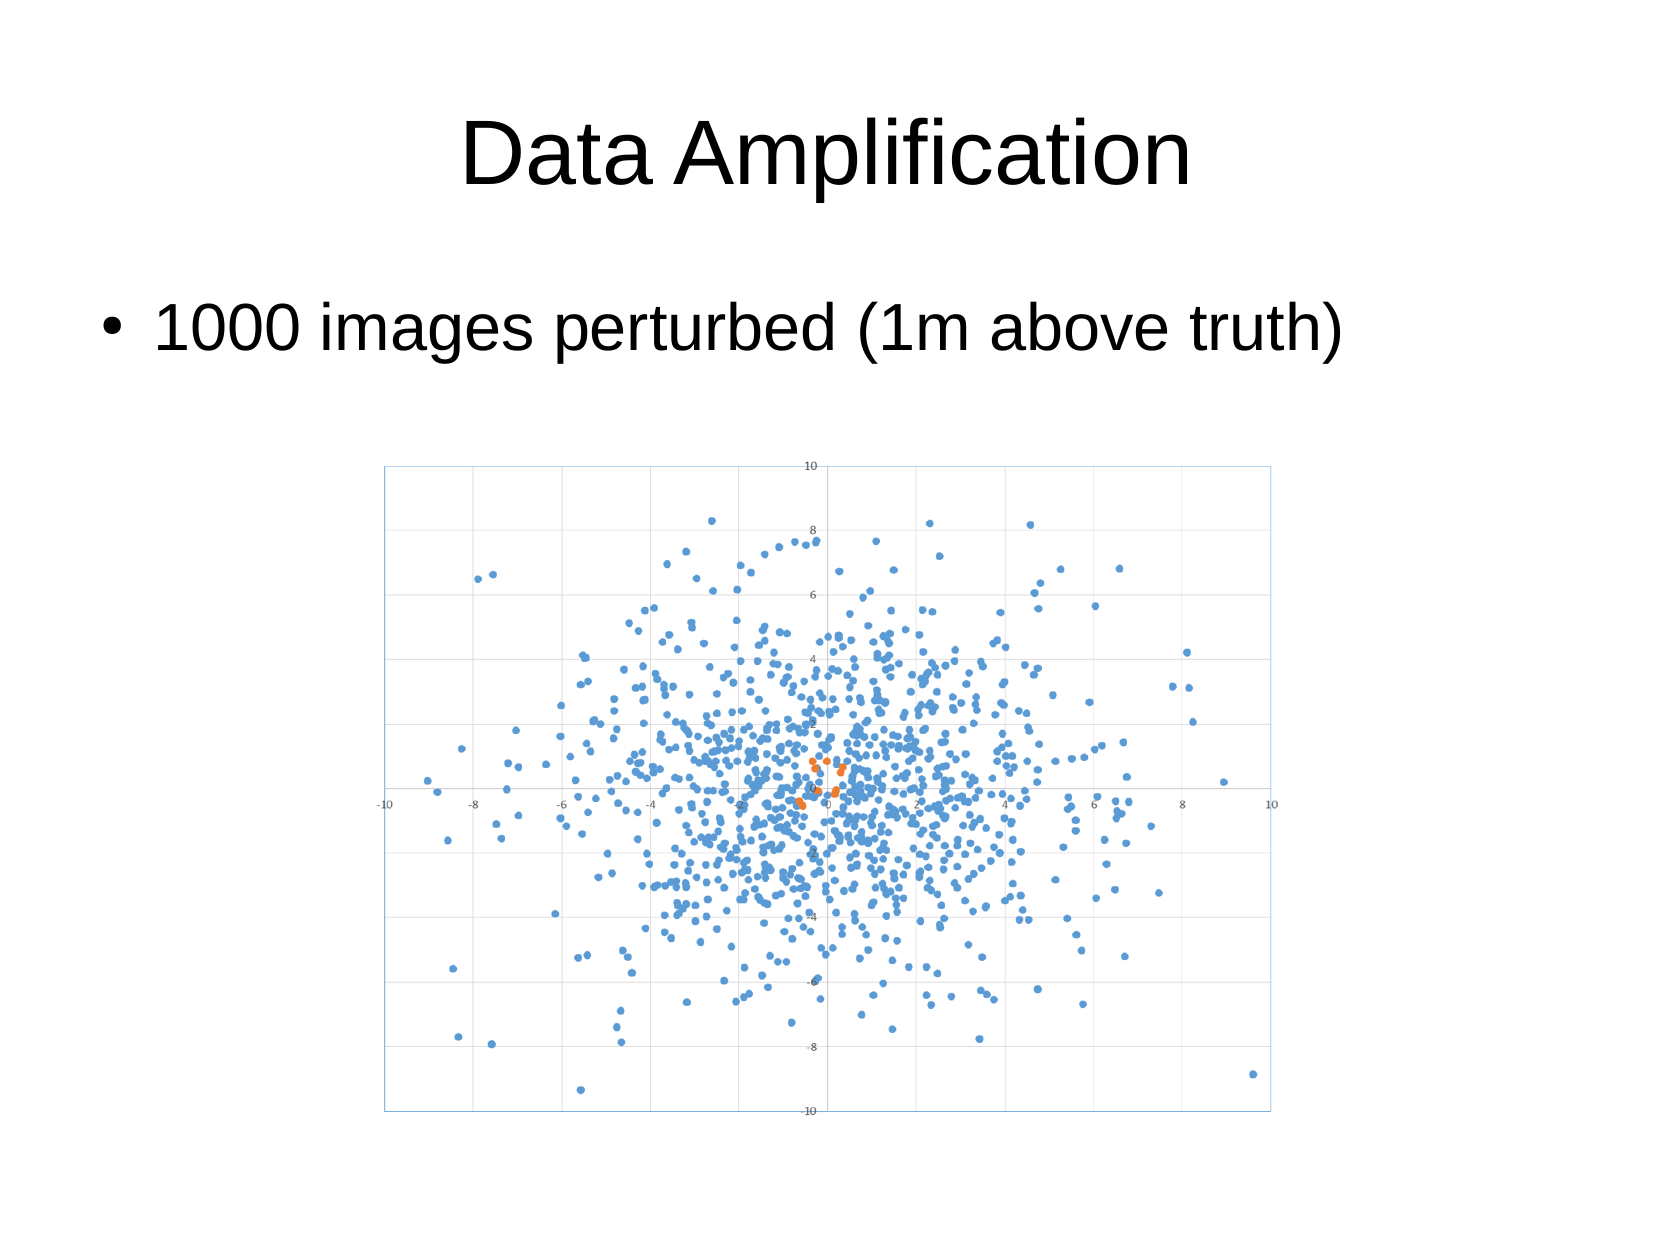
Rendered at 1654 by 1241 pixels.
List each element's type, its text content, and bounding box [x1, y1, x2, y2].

picture [361, 449, 1292, 1126]
list 1000 images perturbed (1m above truth) [82, 290, 1571, 1010]
title Data Amplification [82, 49, 1571, 257]
